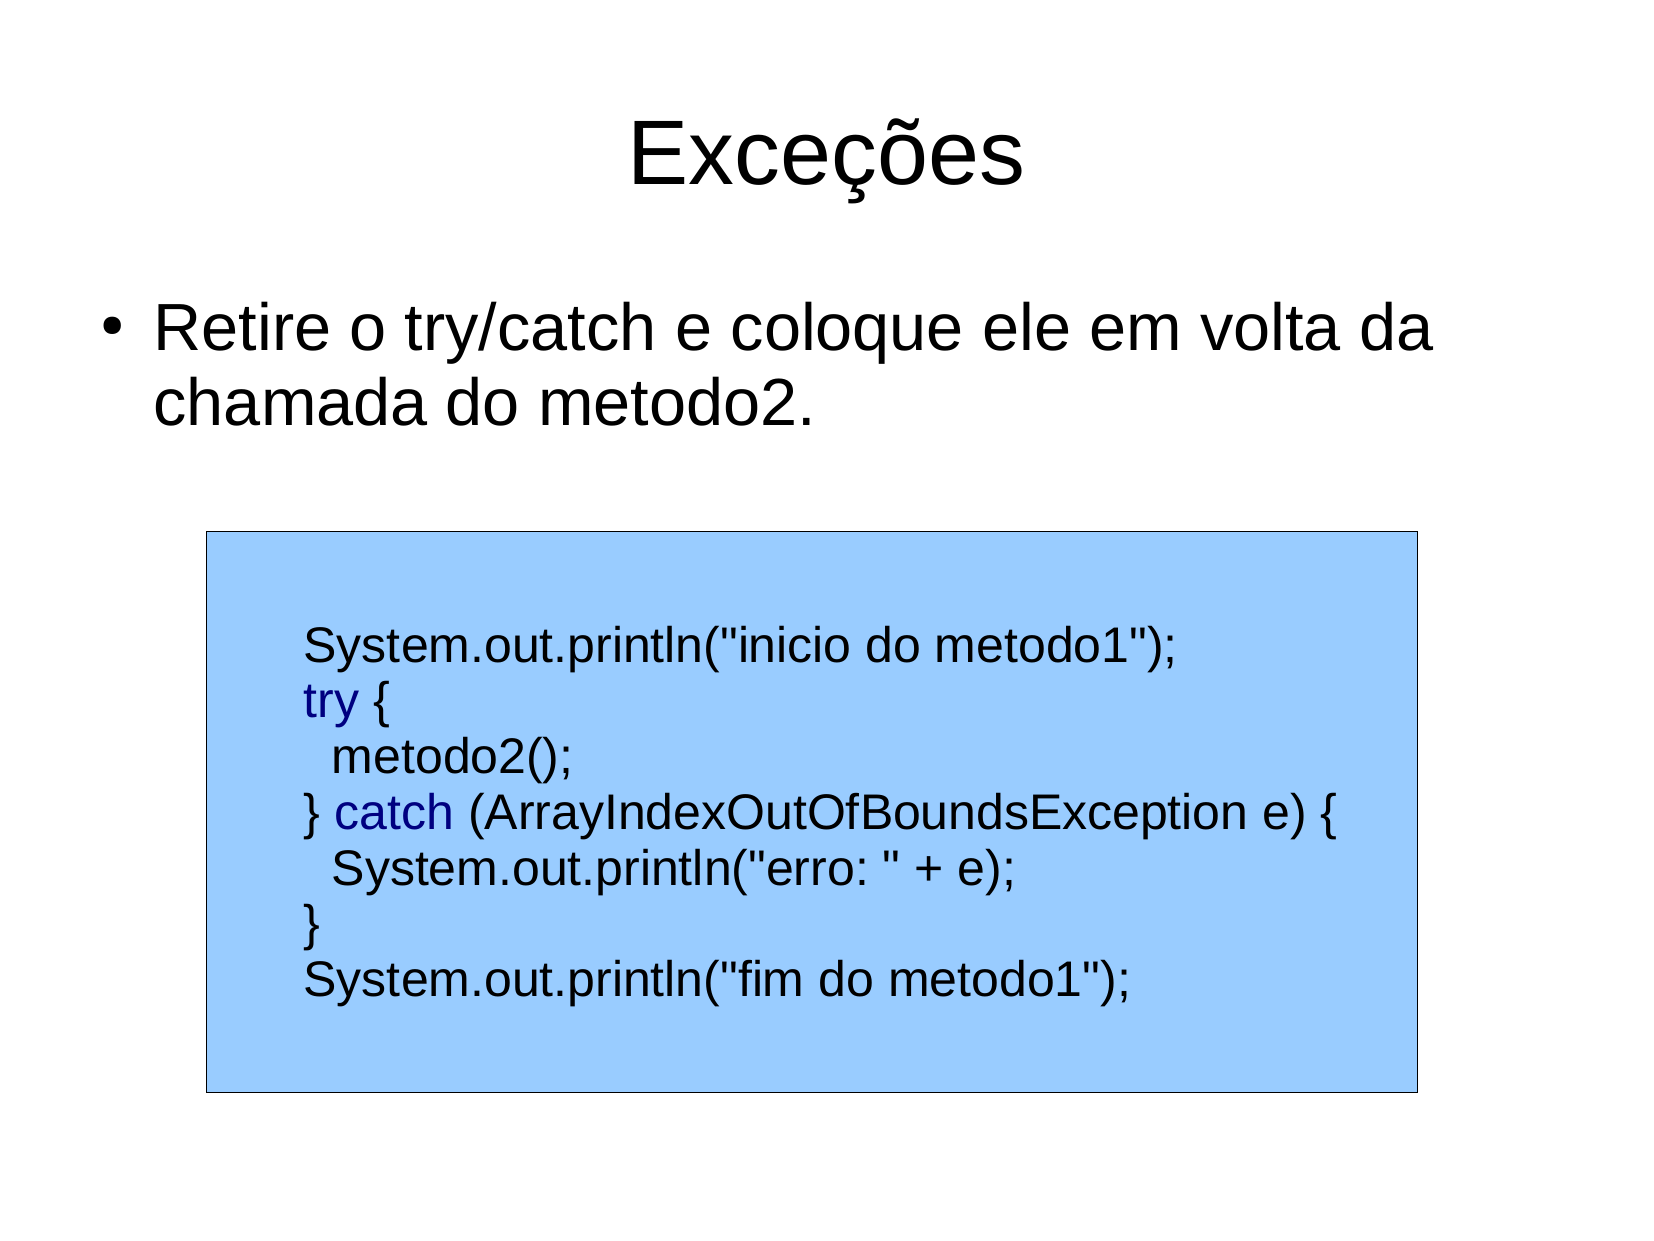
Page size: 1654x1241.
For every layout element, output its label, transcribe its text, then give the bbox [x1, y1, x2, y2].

list Retire o try/catch e coloque ele em volta da chamada do metodo2. [82, 290, 1571, 1109]
title Exceções [82, 49, 1571, 257]
text_box System.out.println("inicio do metodo1"); try { metodo2(); } catch (ArrayIndexOutOfBoundsException e) { System.out.println("erro: " + e); } System.out.println("fim do metodo1"); [206, 531, 1418, 1093]
